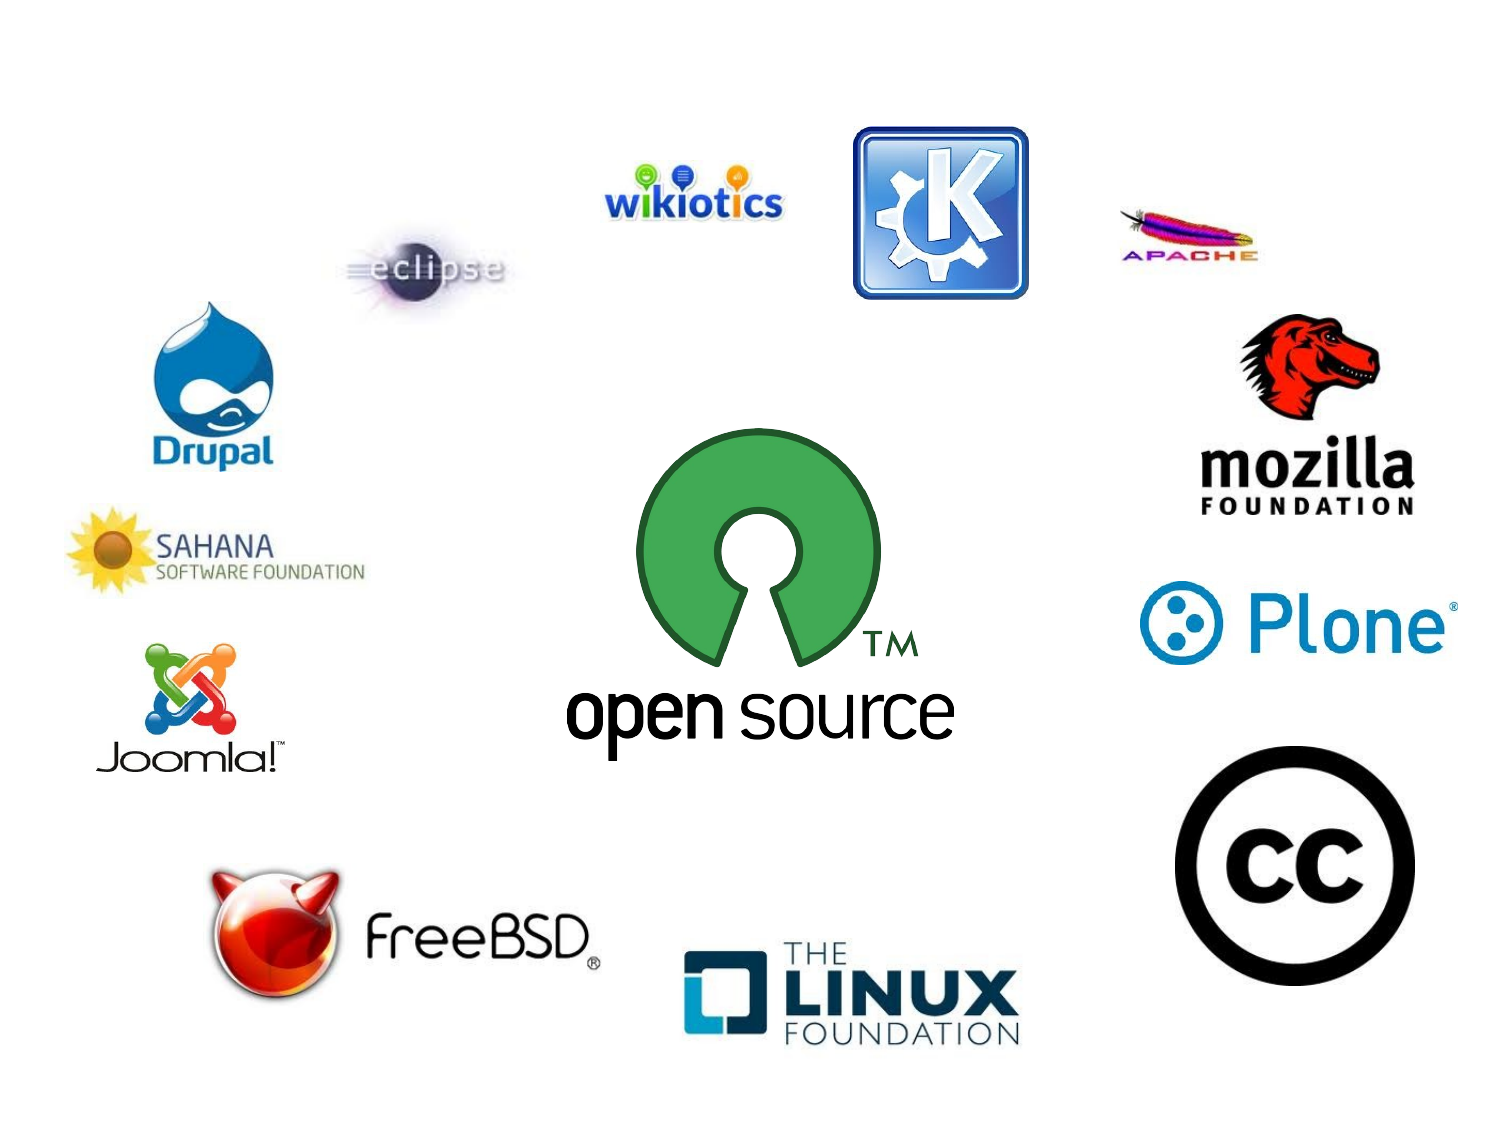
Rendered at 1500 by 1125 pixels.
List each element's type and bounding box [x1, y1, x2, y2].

picture [64, 503, 375, 599]
picture [96, 642, 285, 772]
picture [203, 863, 602, 1008]
picture [1201, 314, 1415, 515]
picture [321, 160, 536, 376]
picture [853, 126, 1029, 300]
picture [1103, 172, 1274, 300]
picture [600, 160, 788, 223]
picture [1140, 628, 1176, 665]
picture [567, 428, 954, 761]
picture [1189, 581, 1458, 665]
picture [1140, 581, 1174, 616]
picture [128, 301, 299, 472]
picture [665, 921, 1050, 1070]
picture [1175, 746, 1415, 986]
picture [1149, 589, 1215, 658]
